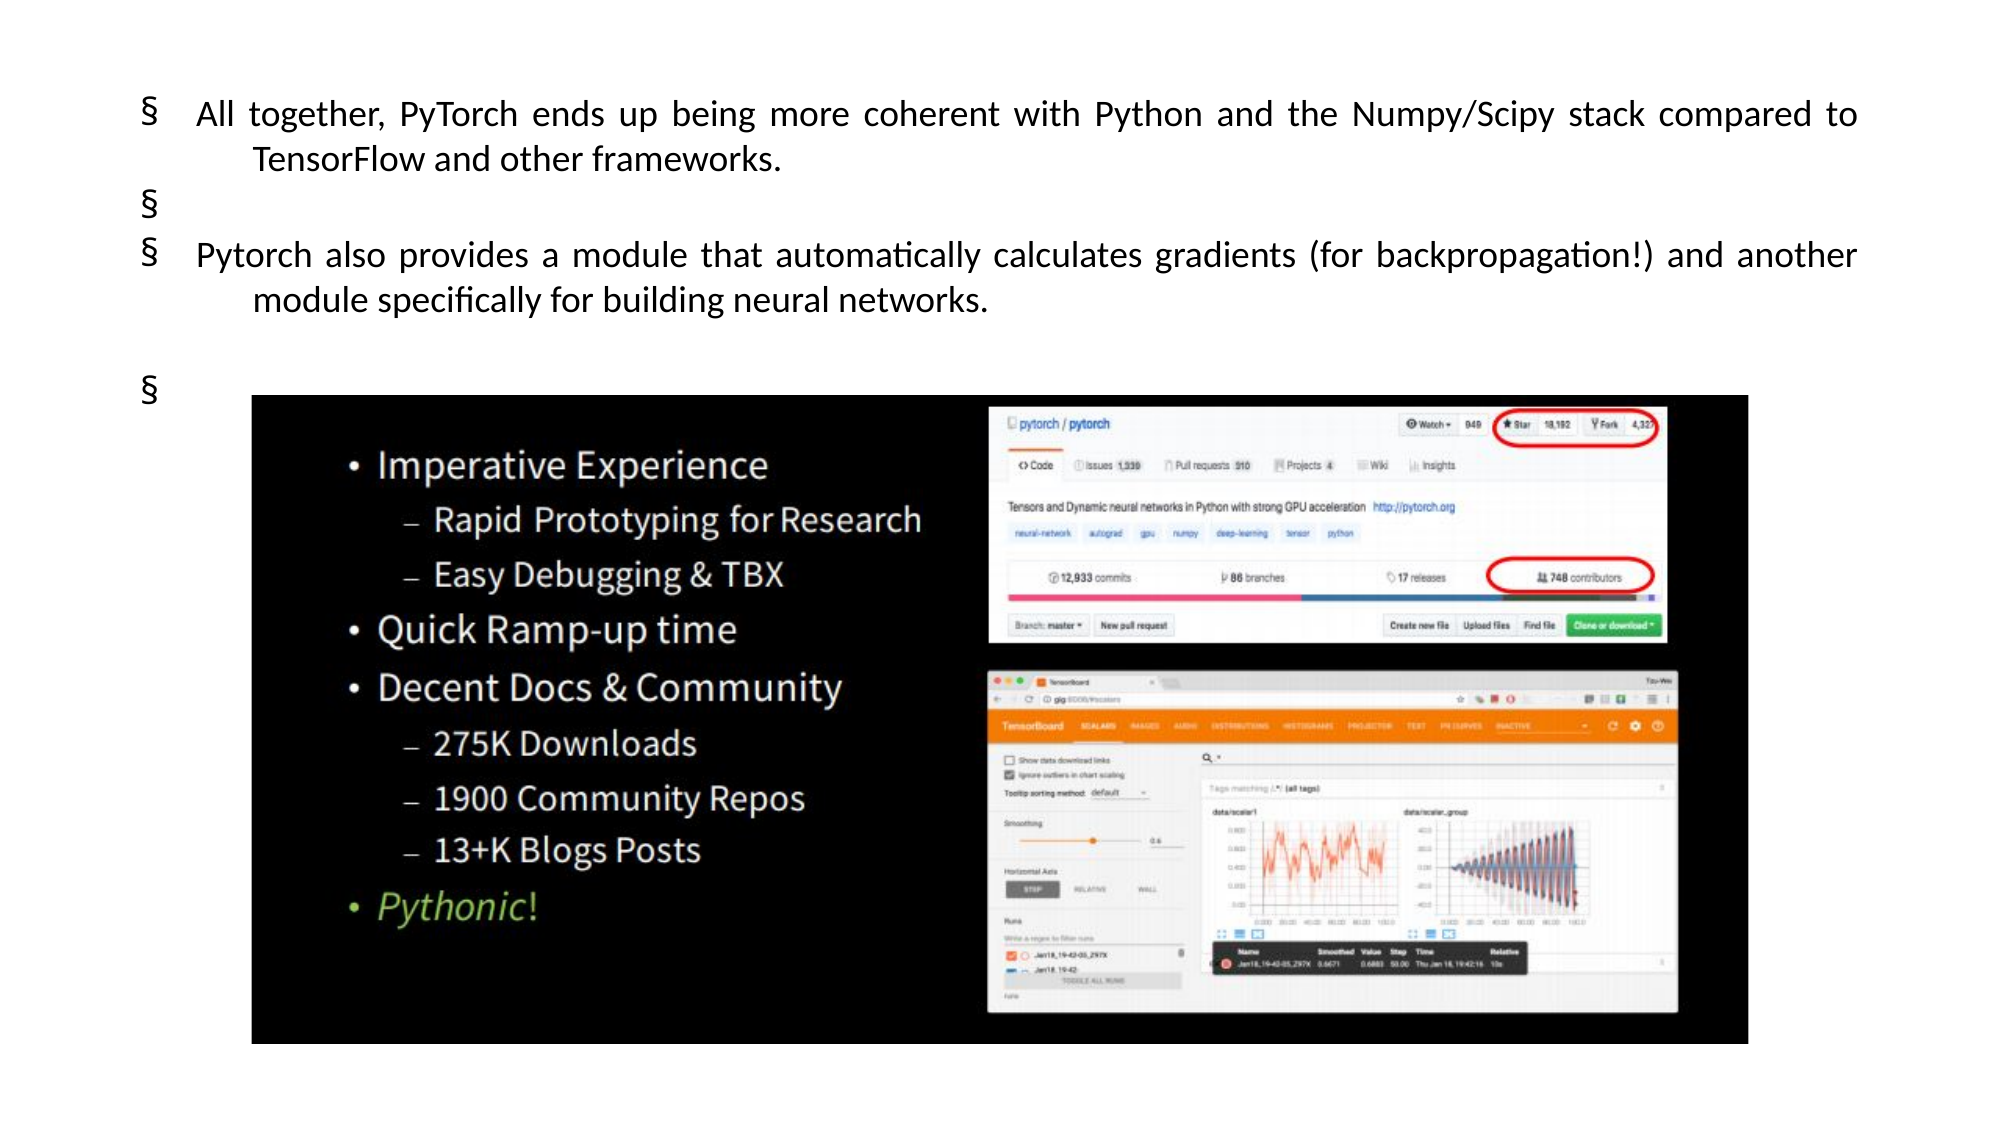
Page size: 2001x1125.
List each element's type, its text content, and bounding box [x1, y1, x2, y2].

text_box All together, PyTorch ends up being more coherent with Python and the Numpy/Scipy stack compared to TensorFlow and other frameworks. Pytorch also provides a module that automatically calculates gradients (for backpropagation!) and another module specifically for building neural networks. [125, 81, 1875, 423]
picture [251, 423, 1749, 1044]
